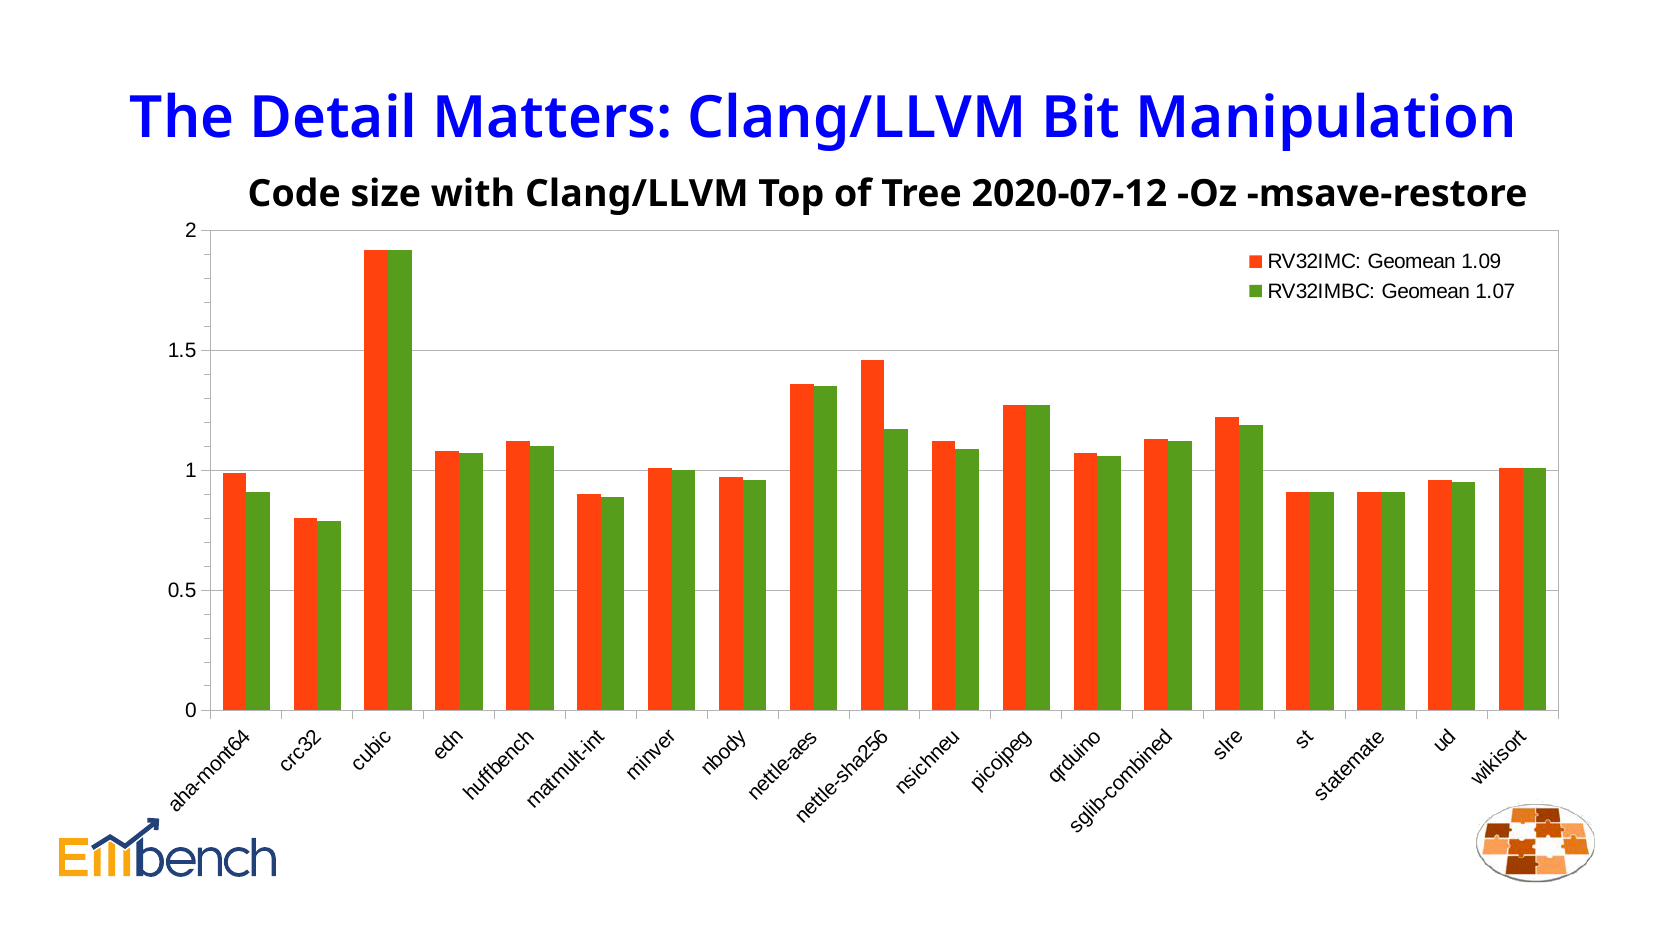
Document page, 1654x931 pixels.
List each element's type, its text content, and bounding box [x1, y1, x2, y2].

chart [129, 217, 1571, 863]
picture [1476, 798, 1595, 883]
text_box Code size with Clang/LLVM Top of Tree 2020-07-12 -Oz -msave-restore [217, 159, 1559, 230]
title The Detail Matters: Clang/LLVM Bit Manipulation [129, 37, 1571, 193]
